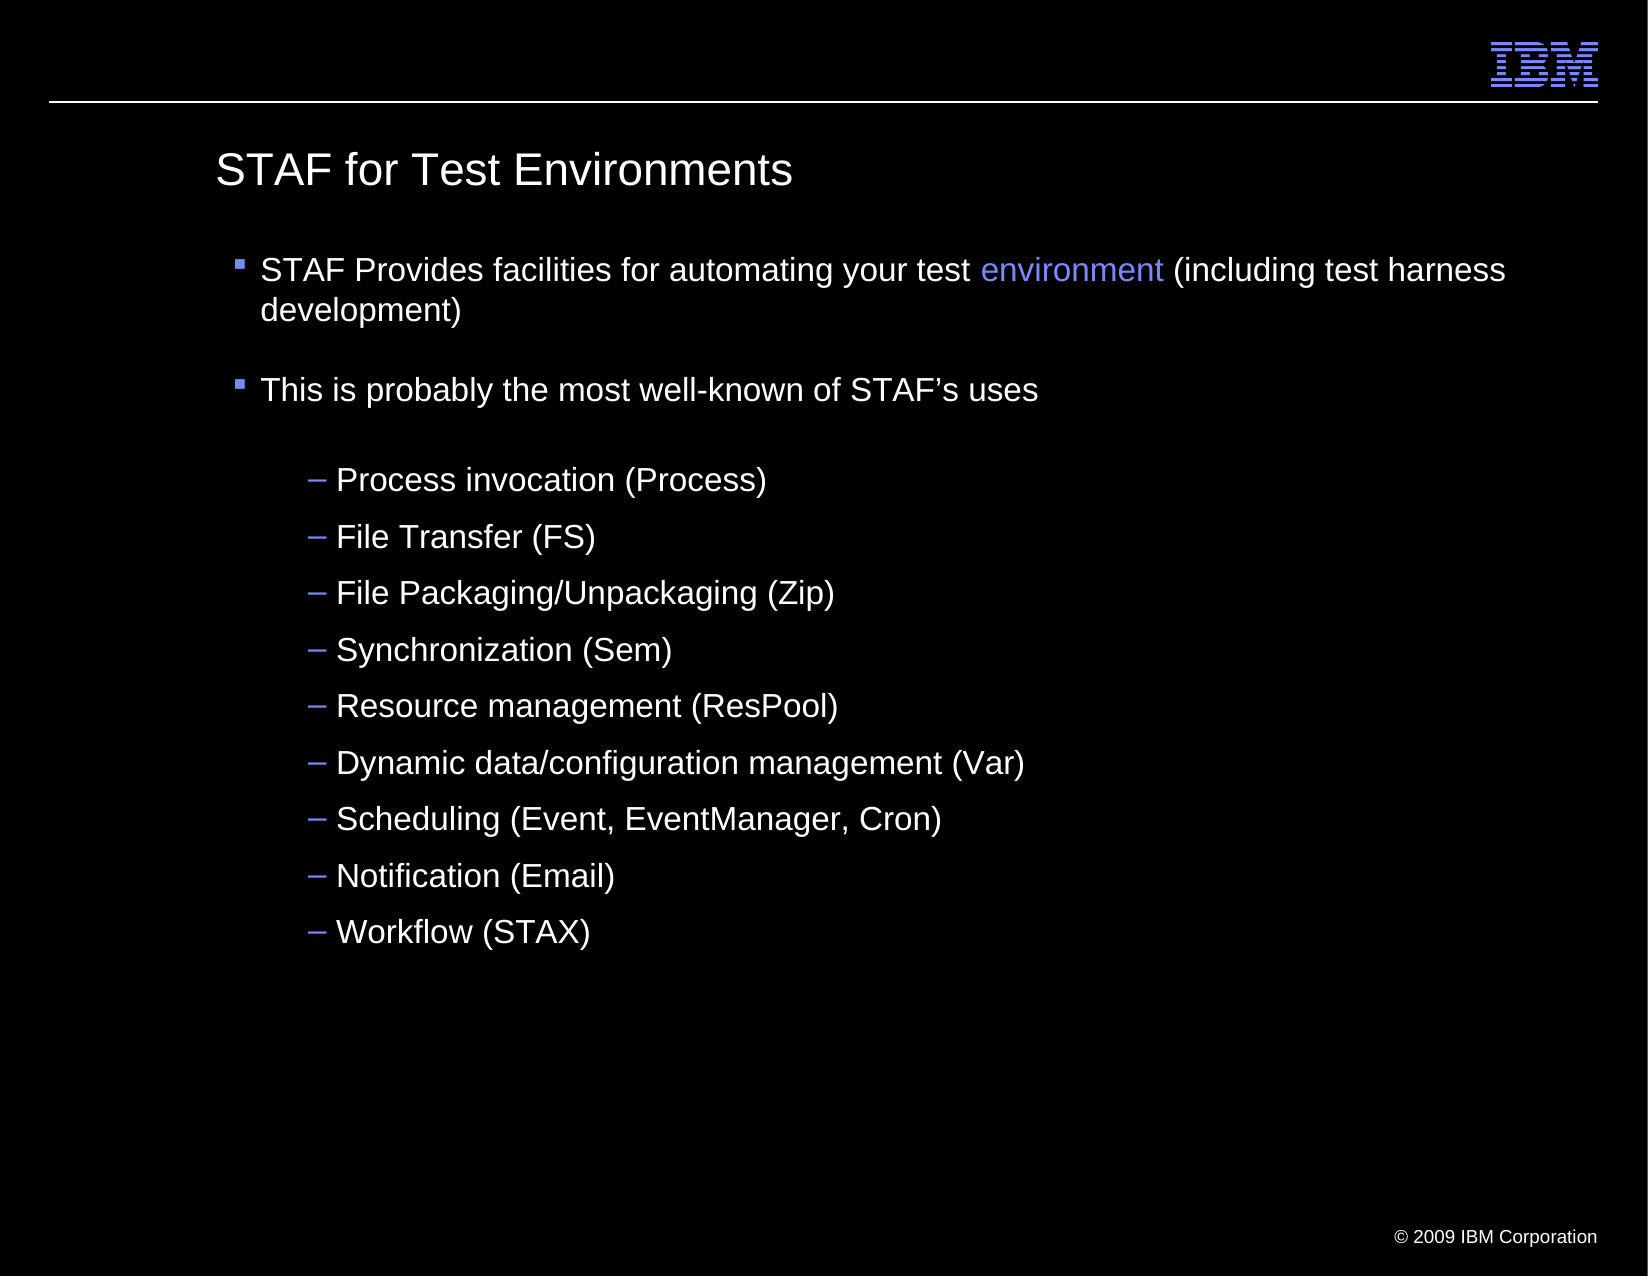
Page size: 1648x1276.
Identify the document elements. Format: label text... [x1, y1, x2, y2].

title STAF for Test Environments [198, 137, 1648, 231]
text_box STAF Provides facilities for automating your test environment (including test harness development) This is probably the most well-known of STAF’s uses Process invocation (Process) File Transfer (FS) File Packaging/Unpackaging (Zip) Synchronization (Sem) Resource management (ResPool) Dynamic data/configuration management (Var) Scheduling (Event, EventManager, Cron) Notification (Email) Workflow (STAX) [232, 248, 1582, 1276]
picture [1491, 42, 1598, 87]
